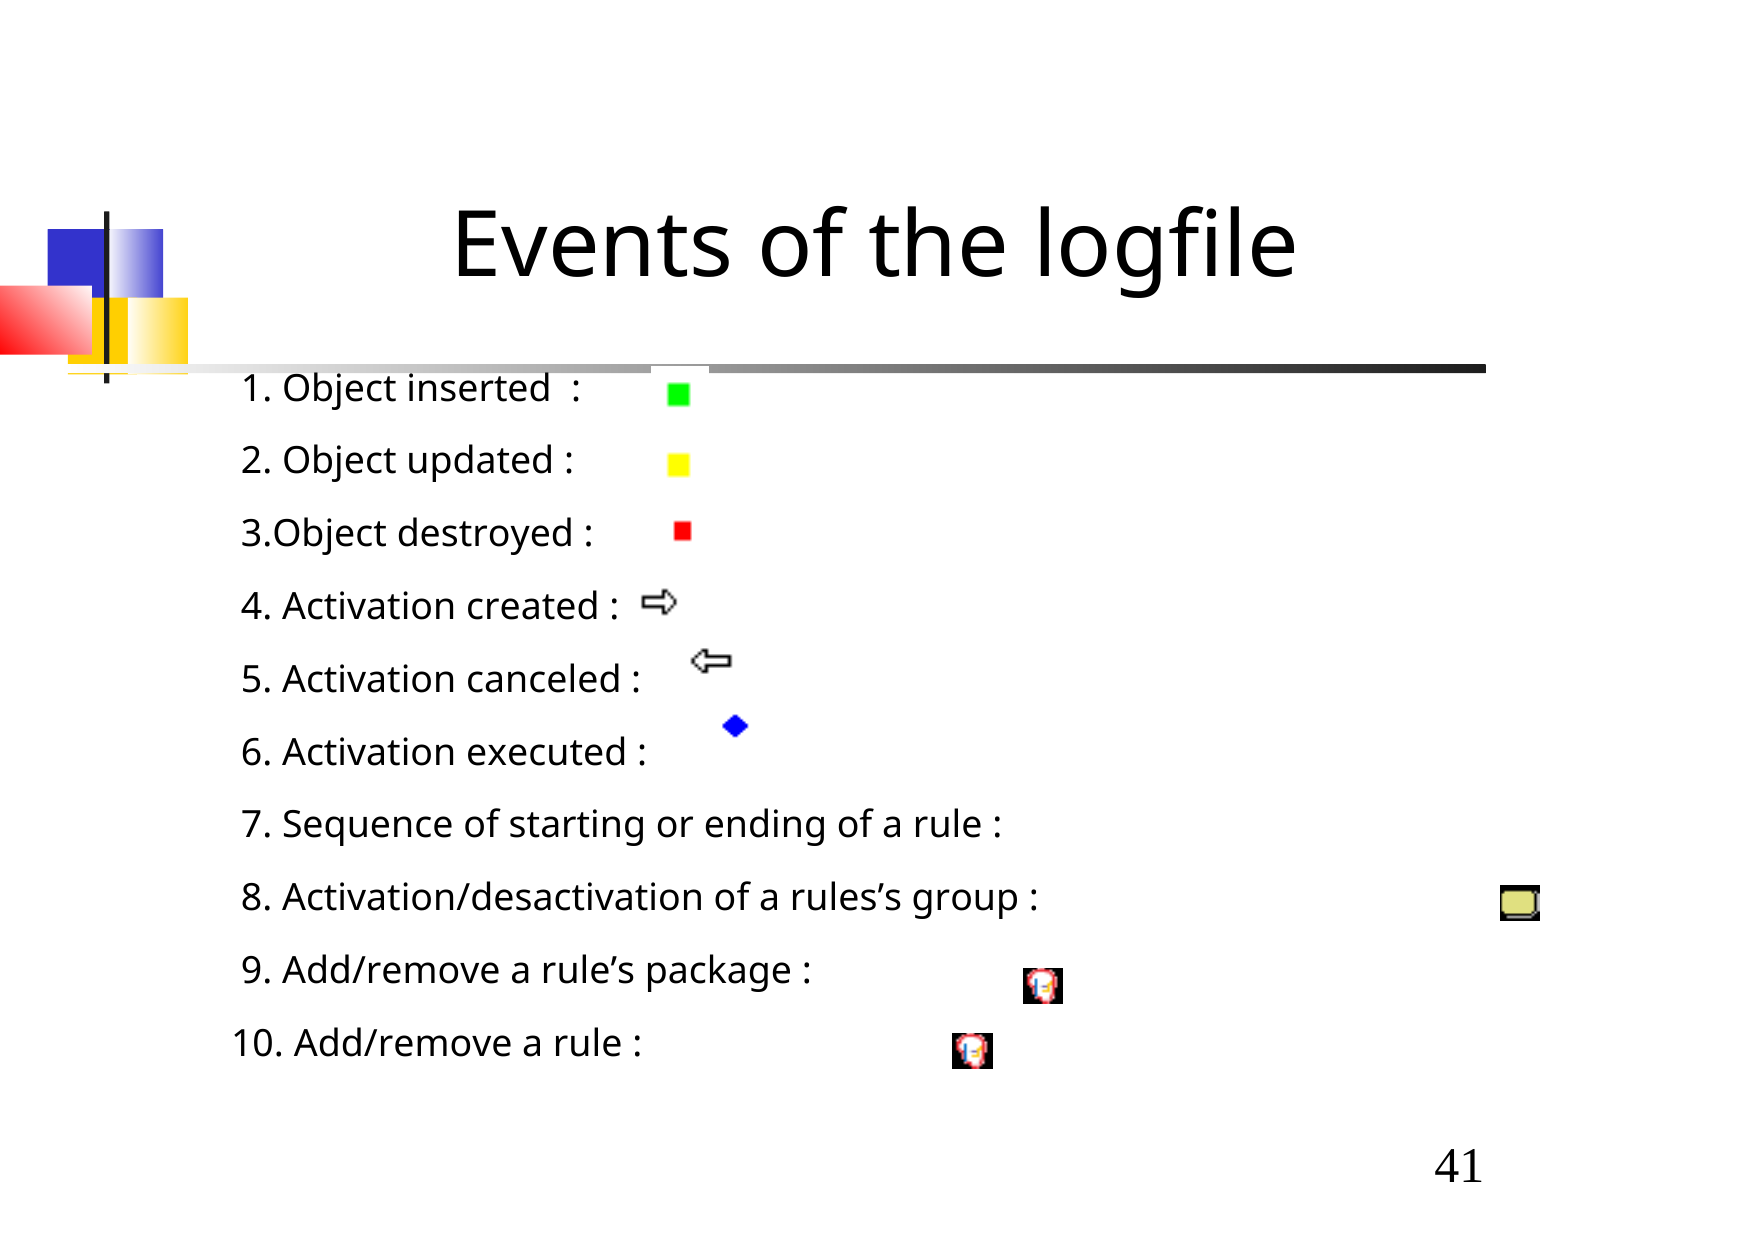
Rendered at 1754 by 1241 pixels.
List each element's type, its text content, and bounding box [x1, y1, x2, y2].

picture [1023, 968, 1063, 1004]
list 1. Object inserted : 2. Object updated : 3.Object destroyed : 4. Activation created : 5. Activation canceled : 6. Activation executed : 7. Sequence of starting or ending of a rule : 8. Activation/desactivation of a rules’s group : 9. Add/remove a rule’s package : 10. Add/remove a rule : [206, 366, 1600, 1069]
picture [651, 436, 709, 497]
picture [1500, 885, 1540, 921]
picture [716, 709, 756, 745]
picture [637, 578, 683, 628]
picture [952, 1033, 993, 1069]
picture [651, 366, 709, 426]
picture [661, 507, 706, 557]
picture [686, 638, 739, 686]
title Events of the logfile [179, 147, 1572, 344]
